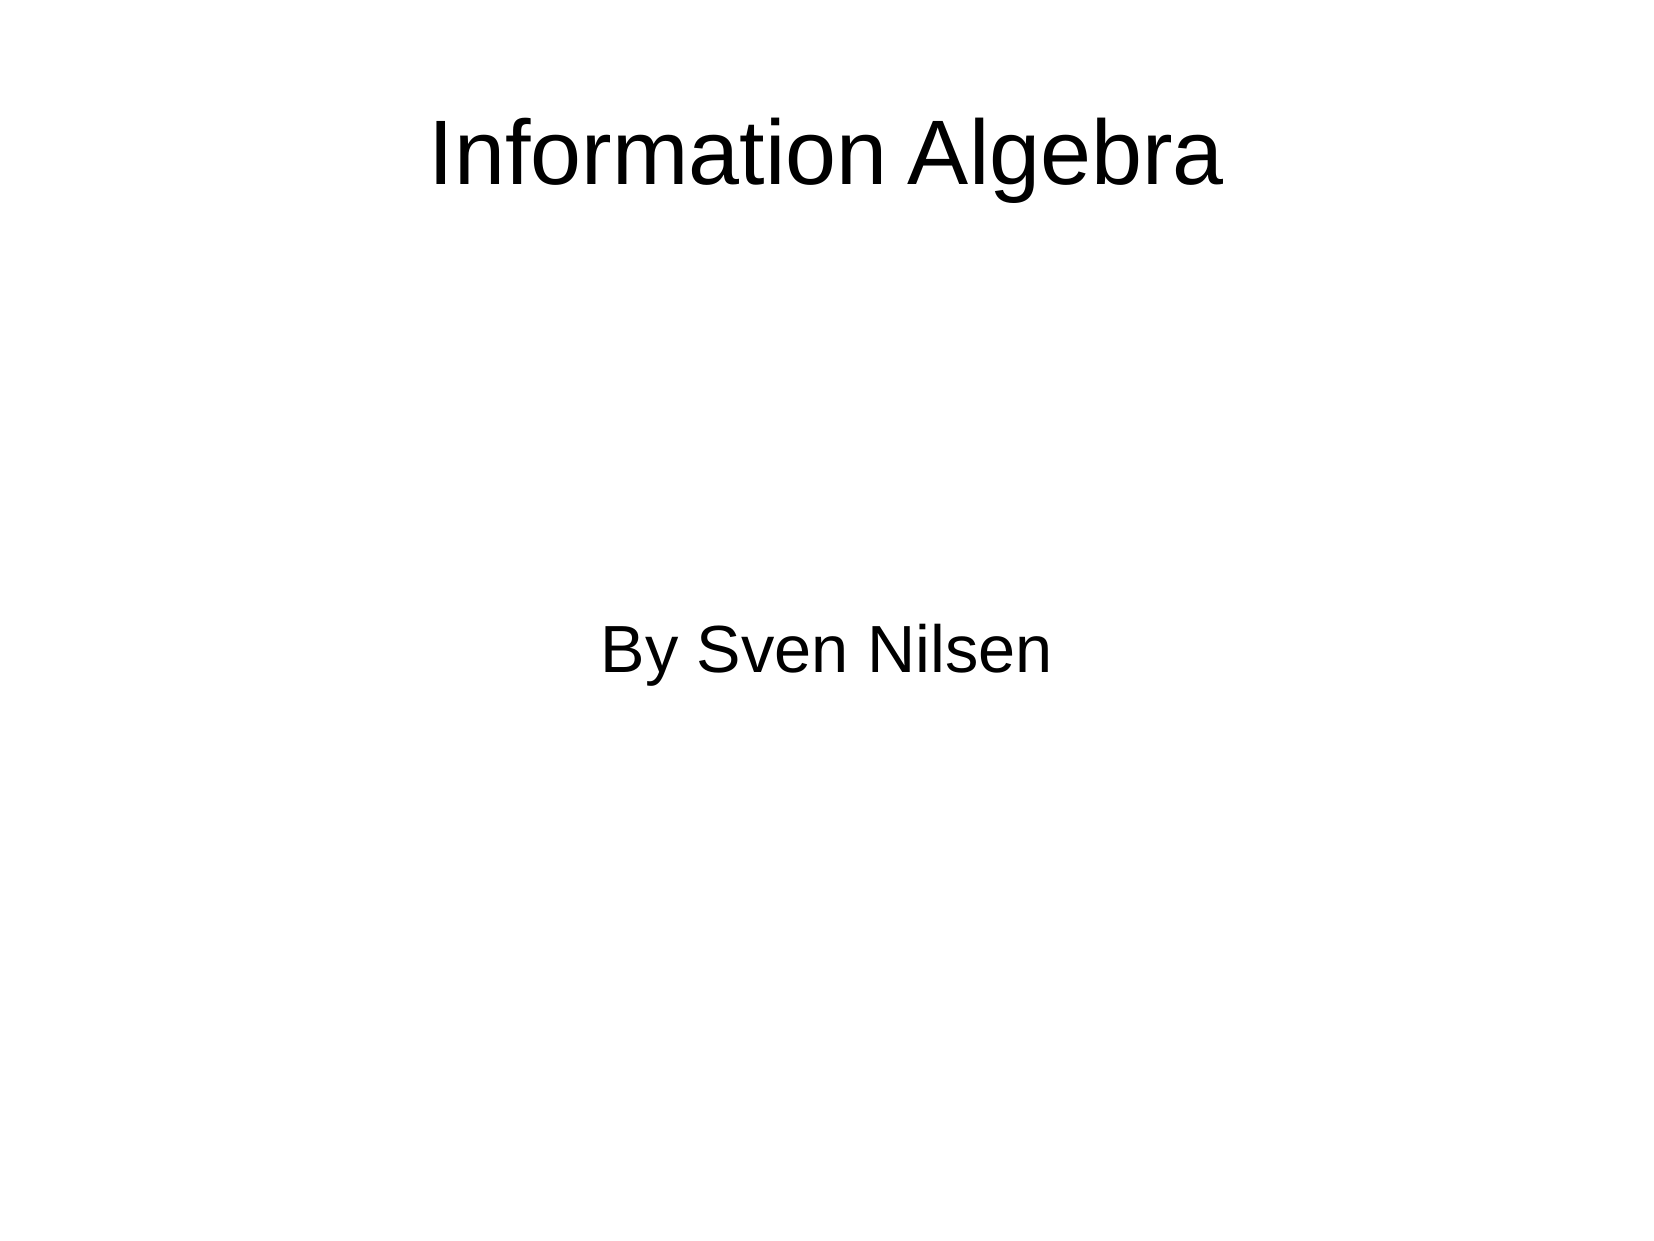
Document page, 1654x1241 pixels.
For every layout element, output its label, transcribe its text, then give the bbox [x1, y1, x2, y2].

subtitle By Sven Nilsen [82, 290, 1571, 1010]
title Information Algebra [82, 49, 1571, 257]
